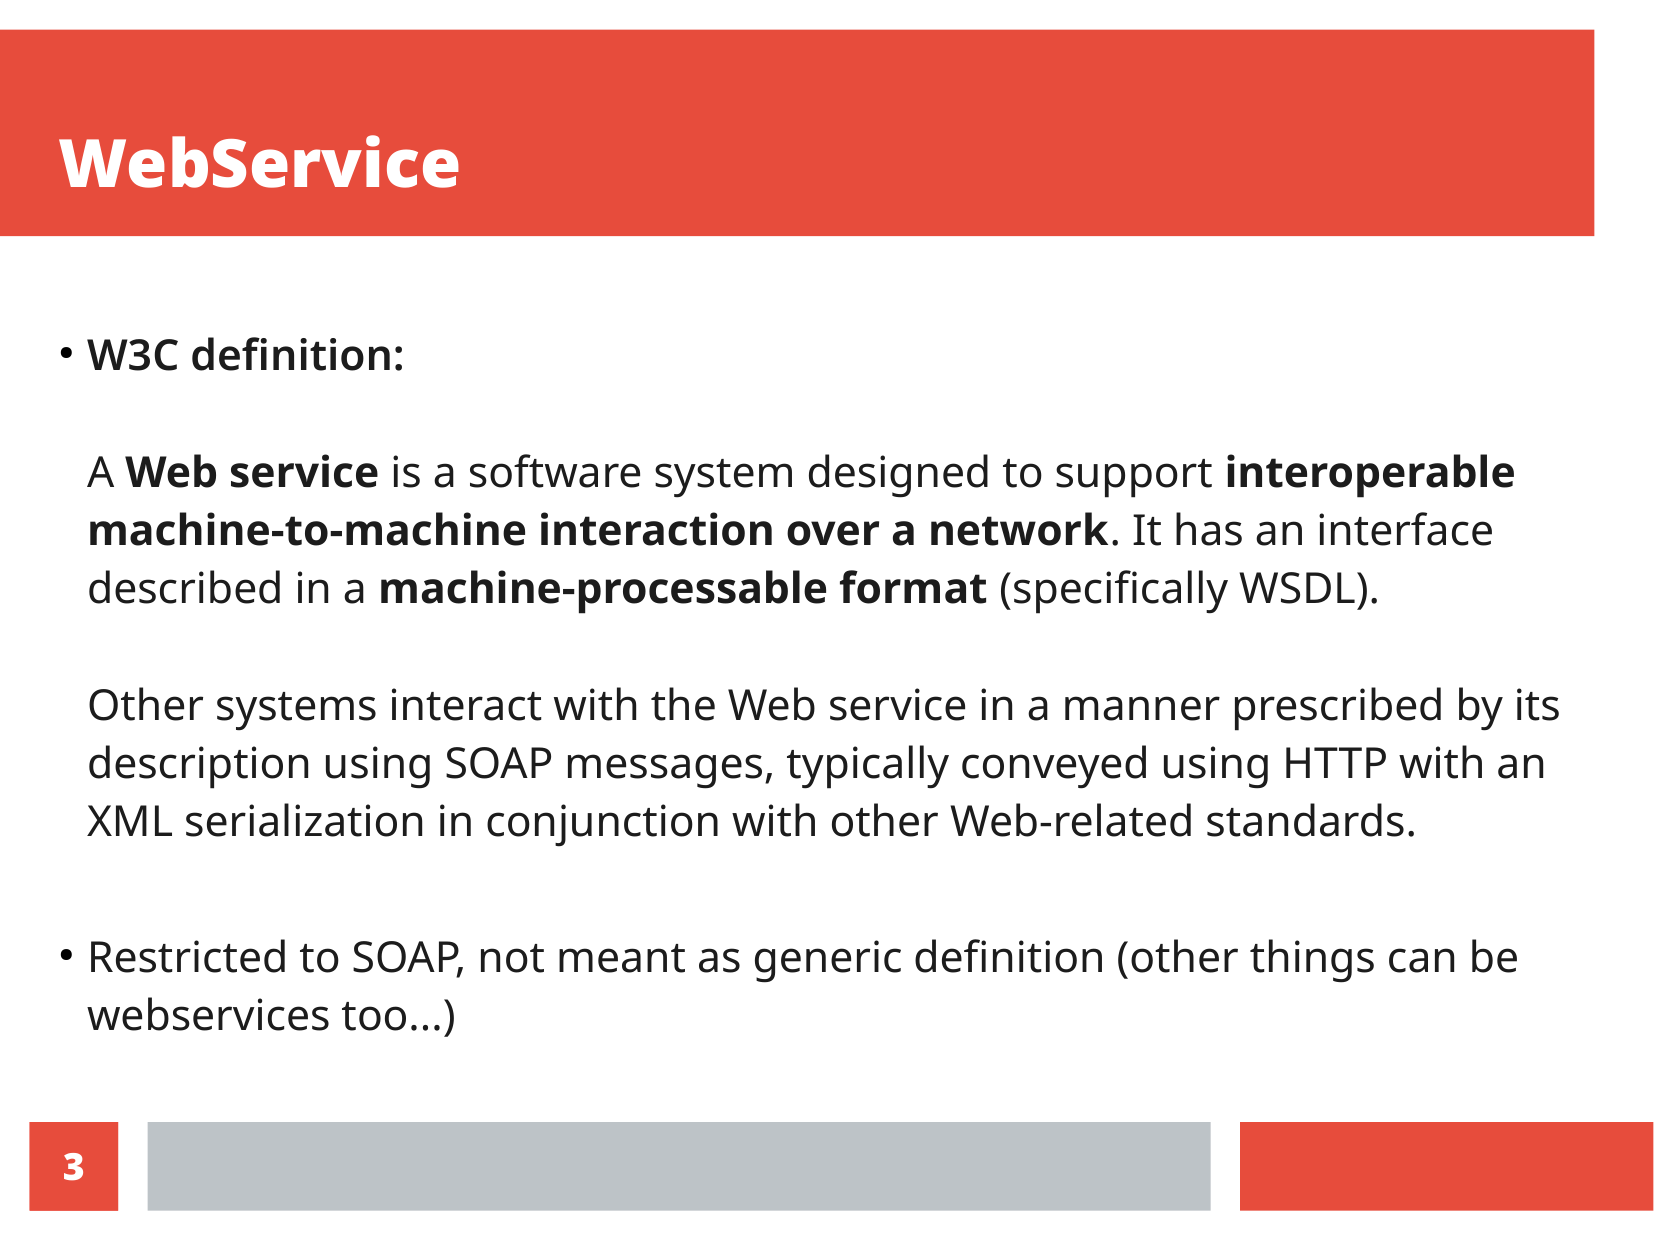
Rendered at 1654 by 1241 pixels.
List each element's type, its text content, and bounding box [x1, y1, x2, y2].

list W3C definition: A Web service is a software system designed to support interoperable machine-to-machine interaction over a network. It has an interface described in a machine-processable format (specifically WSDL). Other systems interact with the Web service in a manner prescribed by its description using SOAP messages, typically conveyed using HTTP with an XML serialization in conjunction with other Web-related standards. Restricted to SOAP, not meant as generic definition (other things can be webservices too...) [59, 324, 1565, 1093]
title WebService [59, 59, 1595, 207]
